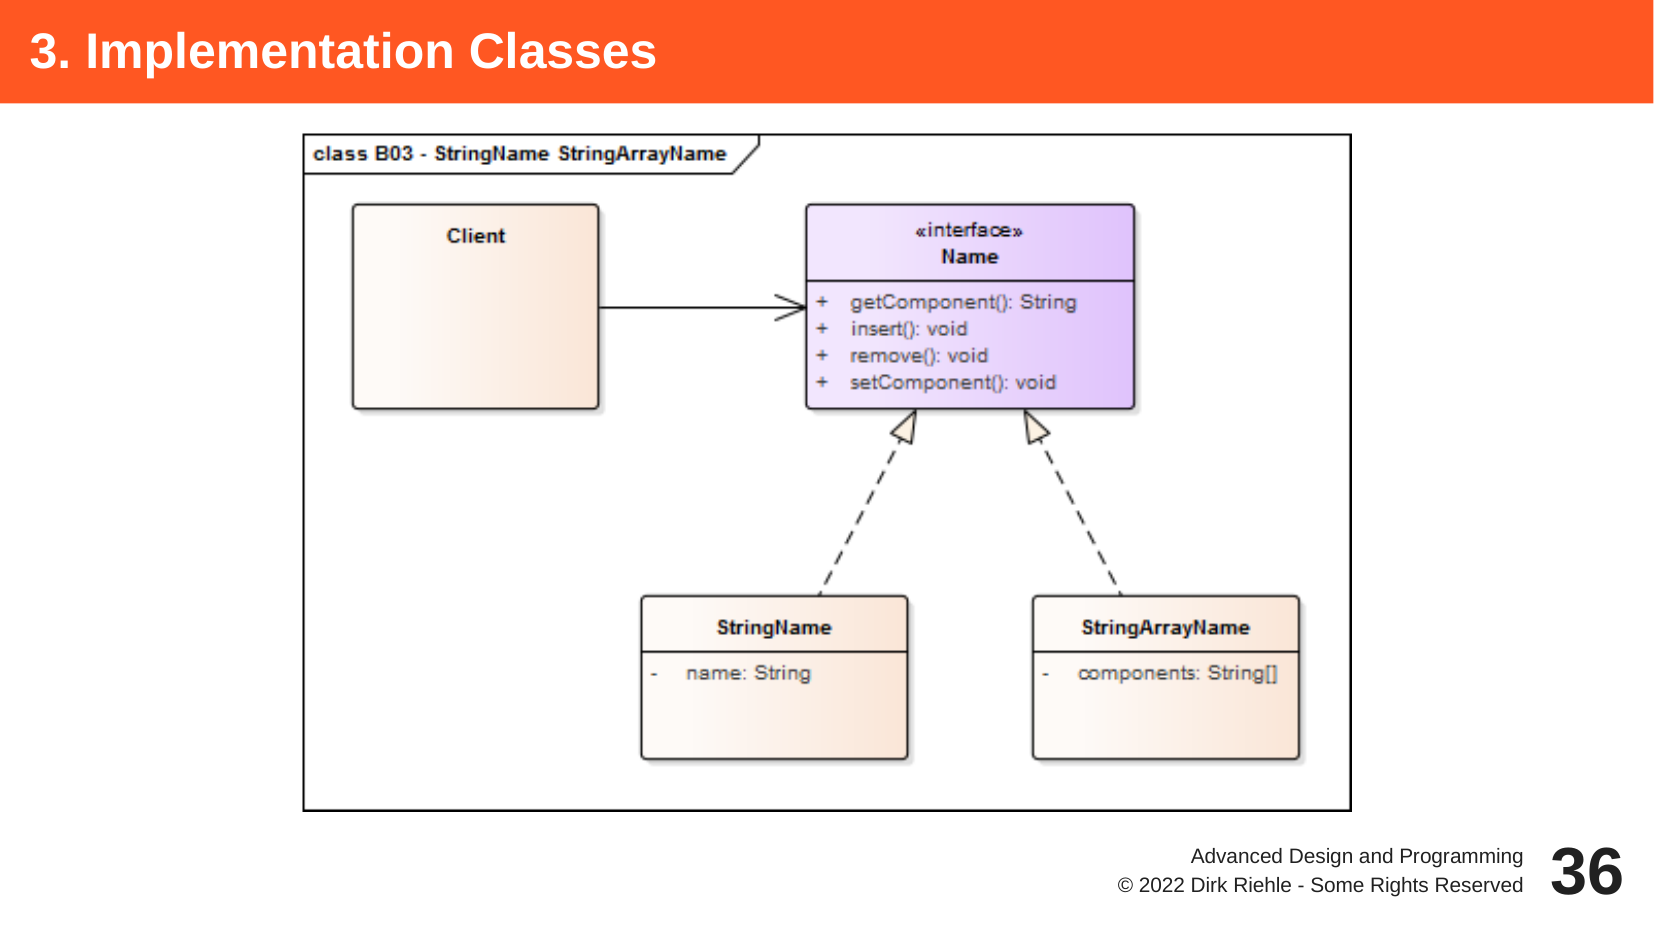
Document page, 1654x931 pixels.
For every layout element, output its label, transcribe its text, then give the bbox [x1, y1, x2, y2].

title 3. Implementation Classes [0, 0, 1654, 104]
picture [301, 132, 1352, 813]
